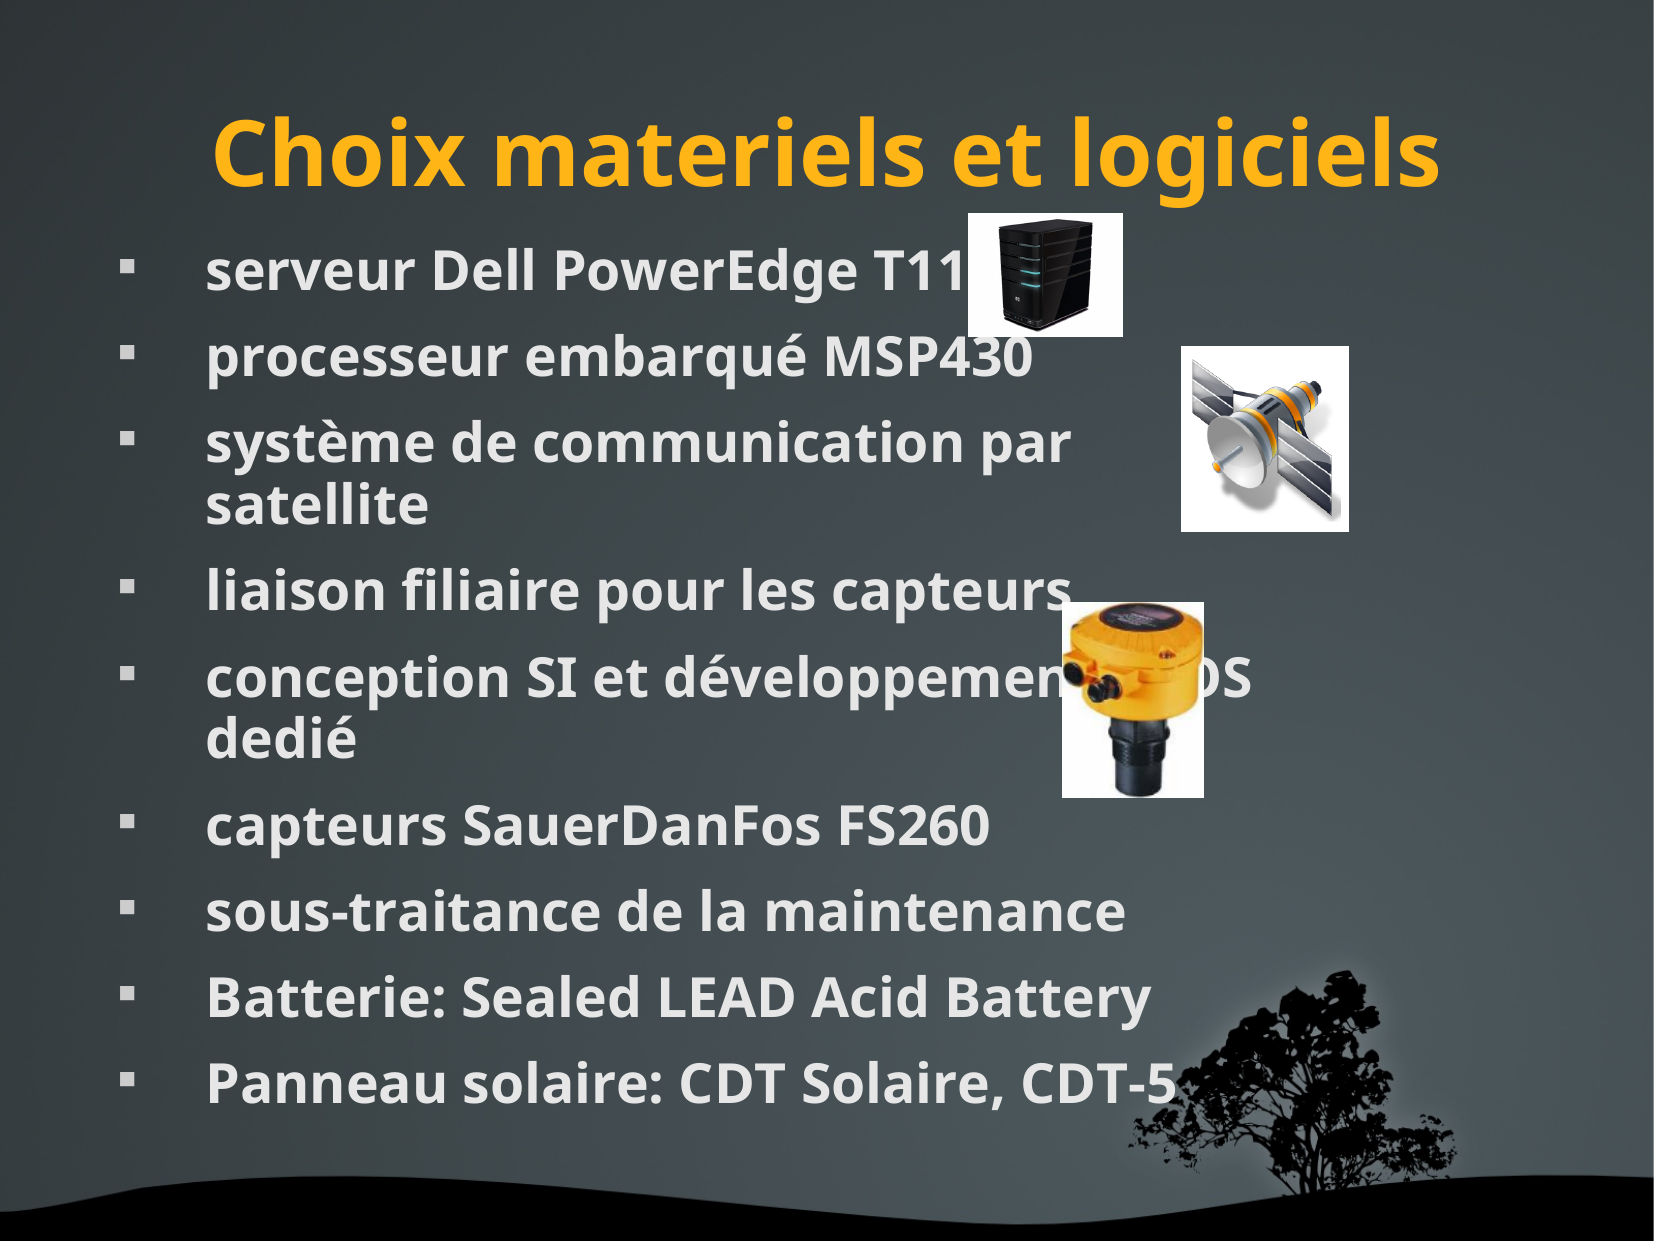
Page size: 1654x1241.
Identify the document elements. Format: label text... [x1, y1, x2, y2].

picture [0, 0, 1654, 1241]
title Choix materiels et logiciels [82, 49, 1571, 257]
list serveur Dell PowerEdge T110 processeur embarqué MSP430 système de communication par satellite liaison filiaire pour les capteurs conception SI et développement RTOS dedié capteurs SauerDanFos FS260 sous-traitance de la maintenance Batterie: Sealed LEAD Acid Battery Panneau solaire: CDT Solaire, CDT-5 [88, 236, 1306, 1123]
